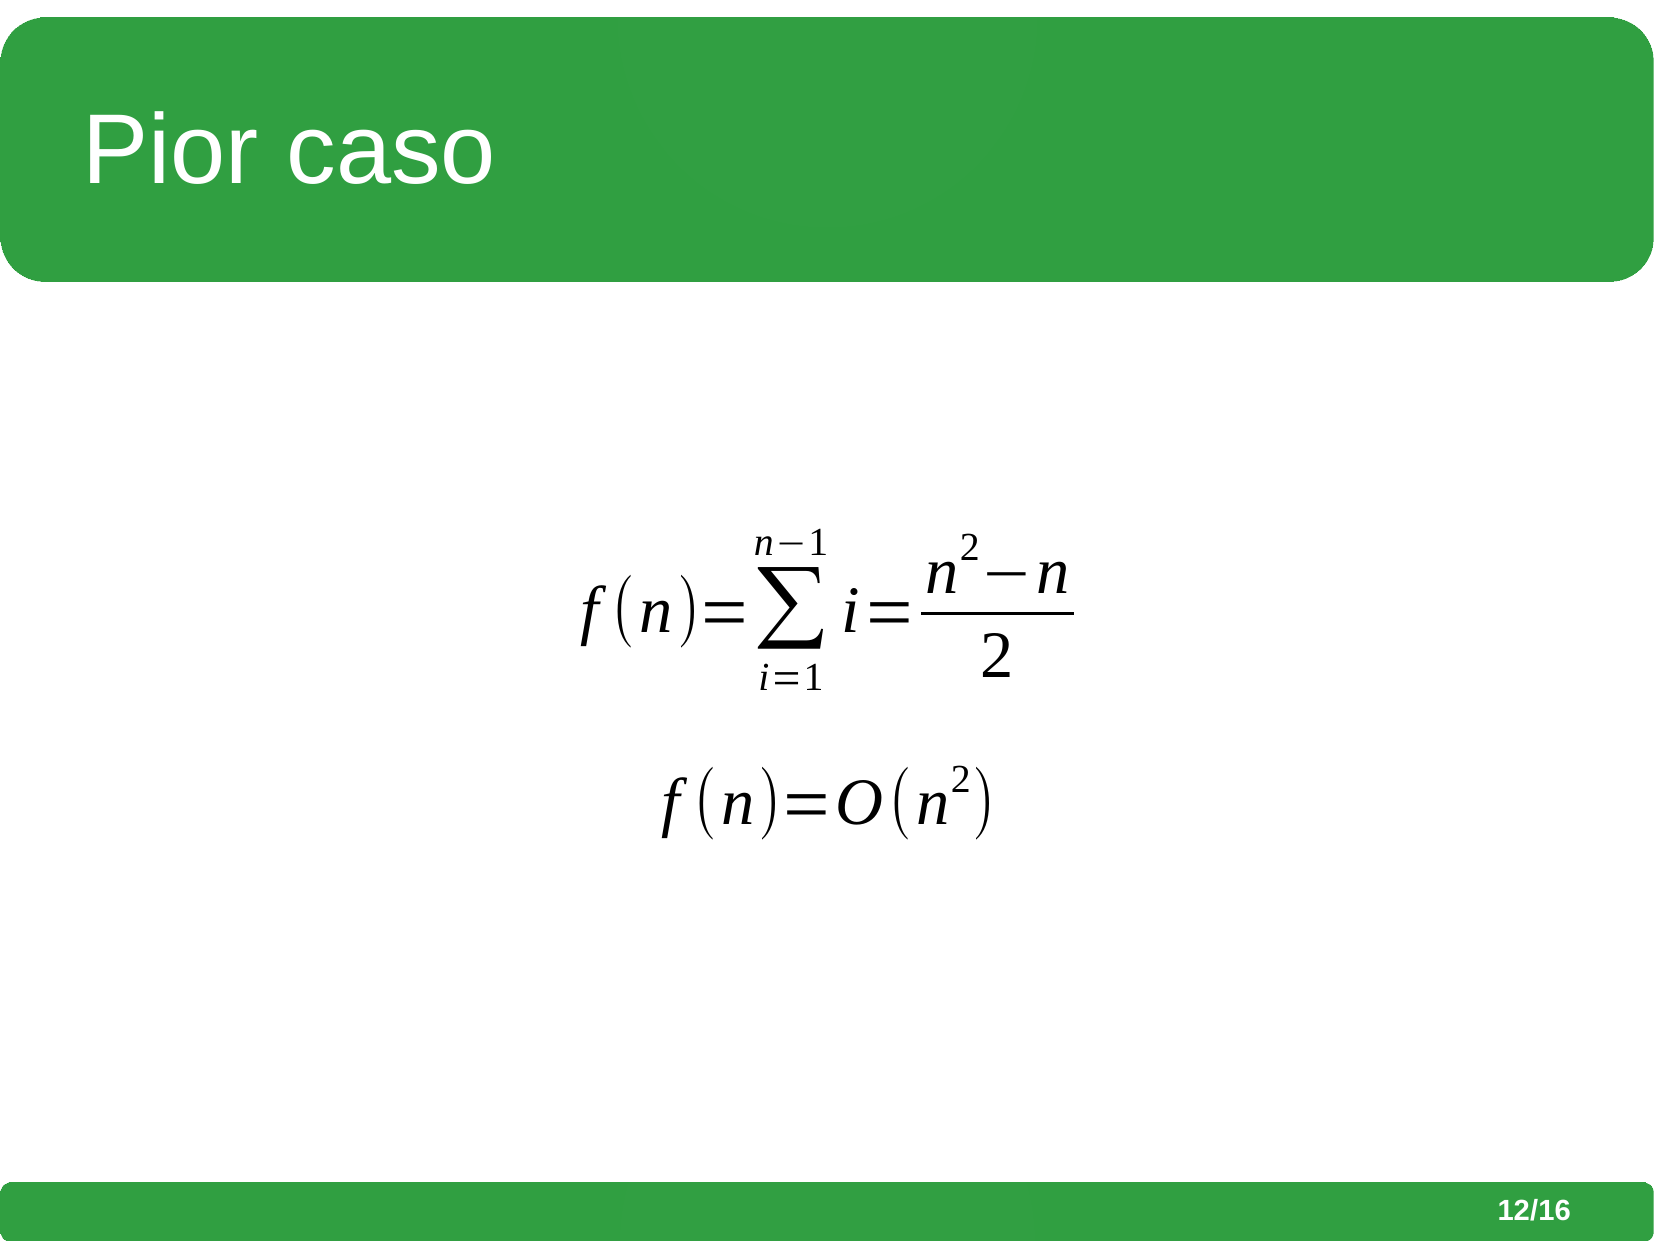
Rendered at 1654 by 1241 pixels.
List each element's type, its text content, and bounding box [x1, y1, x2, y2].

title Pior caso [82, 47, 1571, 252]
chart [652, 756, 1002, 844]
chart [570, 519, 1083, 700]
